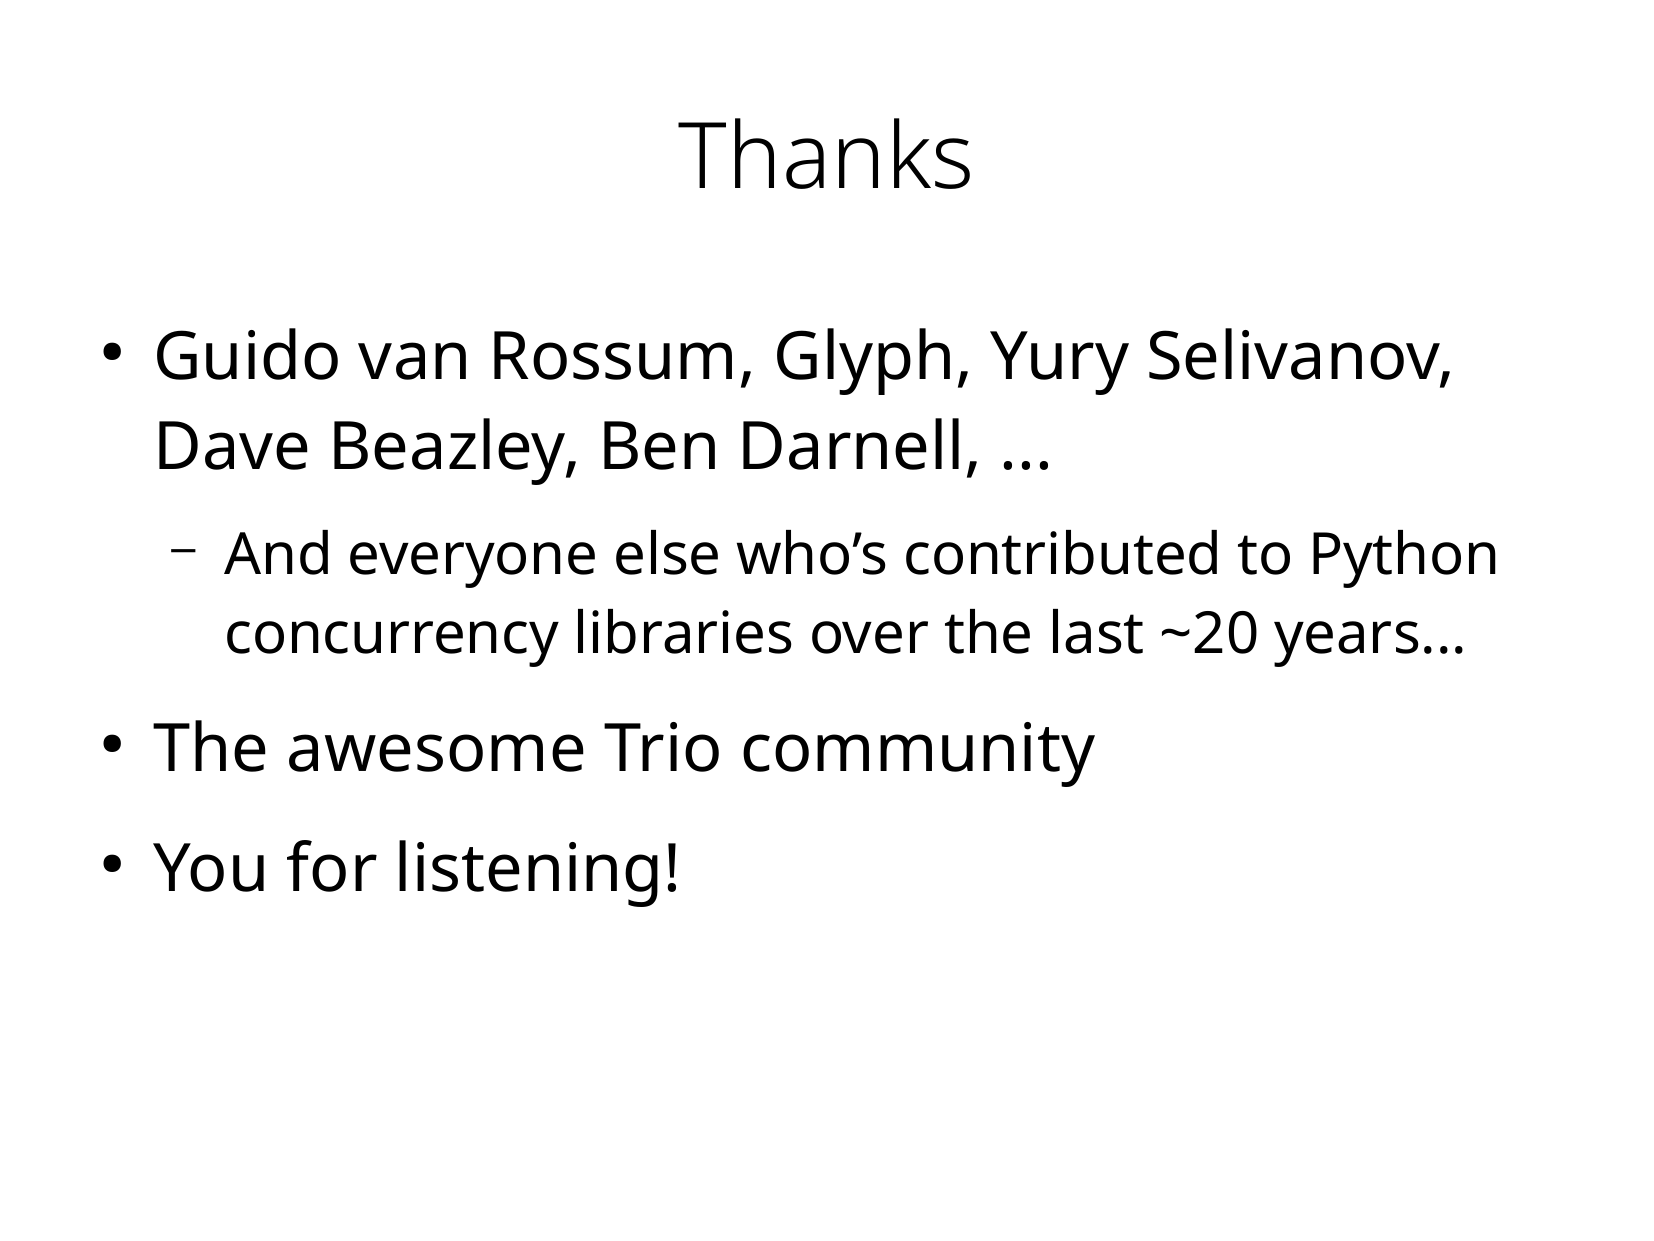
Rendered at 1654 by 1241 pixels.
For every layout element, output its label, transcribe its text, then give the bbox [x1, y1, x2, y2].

list Guido van Rossum, Glyph, Yury Selivanov, Dave Beazley, Ben Darnell, ... And everyone else who’s contributed to Python concurrency libraries over the last ~20 years... The awesome Trio community You for listening! [82, 307, 1571, 1158]
title Thanks [82, 49, 1571, 257]
